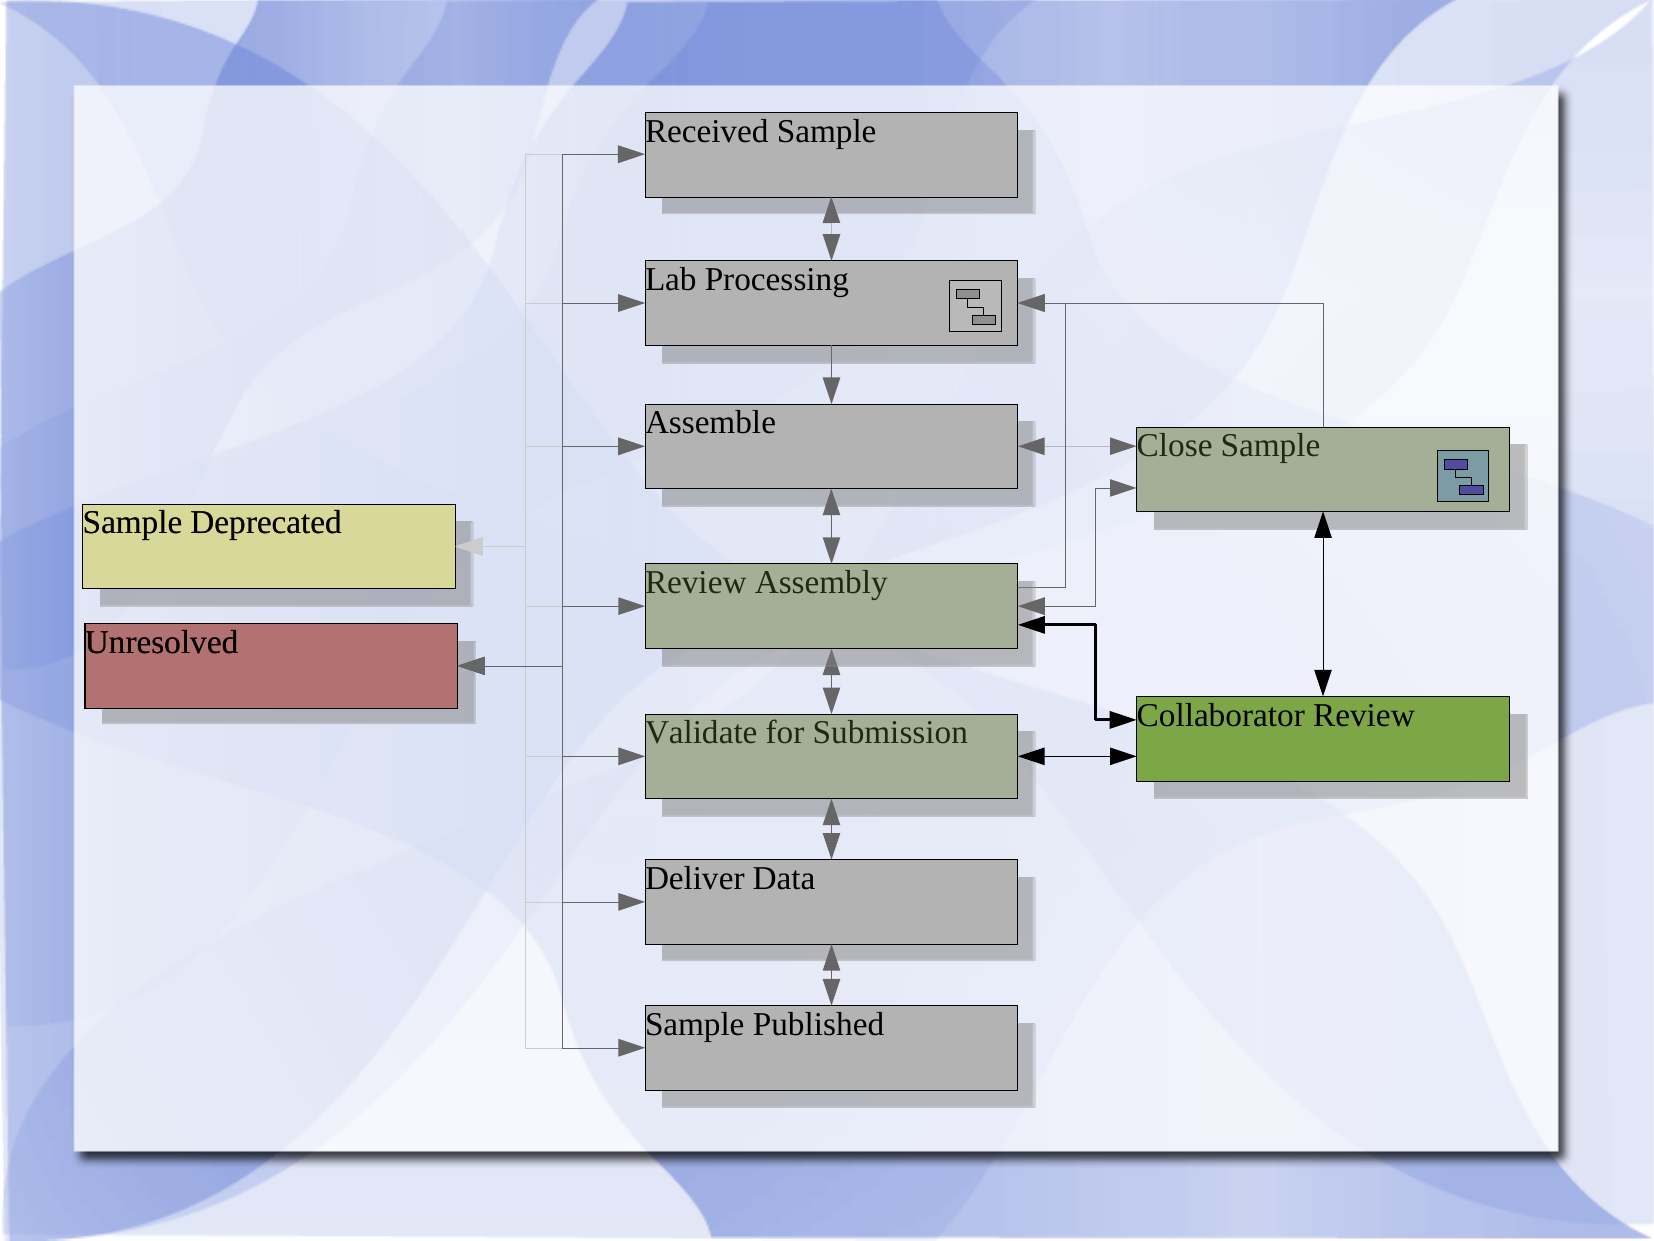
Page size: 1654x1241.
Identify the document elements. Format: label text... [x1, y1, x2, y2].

text_box Assemble [645, 404, 1018, 489]
picture [0, 0, 1654, 1241]
text_box Collaborator Review [1136, 696, 1510, 782]
text_box [645, 563, 1018, 649]
text_box Unresolved [85, 623, 458, 709]
text_box [1136, 427, 1510, 512]
text_box Sample Deprecated [82, 504, 456, 589]
text_box Received Sample [645, 112, 1018, 198]
text_box Sample Published [645, 1005, 1018, 1091]
text_box [645, 714, 1018, 799]
text_box [949, 280, 1002, 332]
text_box Lab Processing [645, 260, 1018, 346]
text_box Deliver Data [645, 859, 1018, 945]
